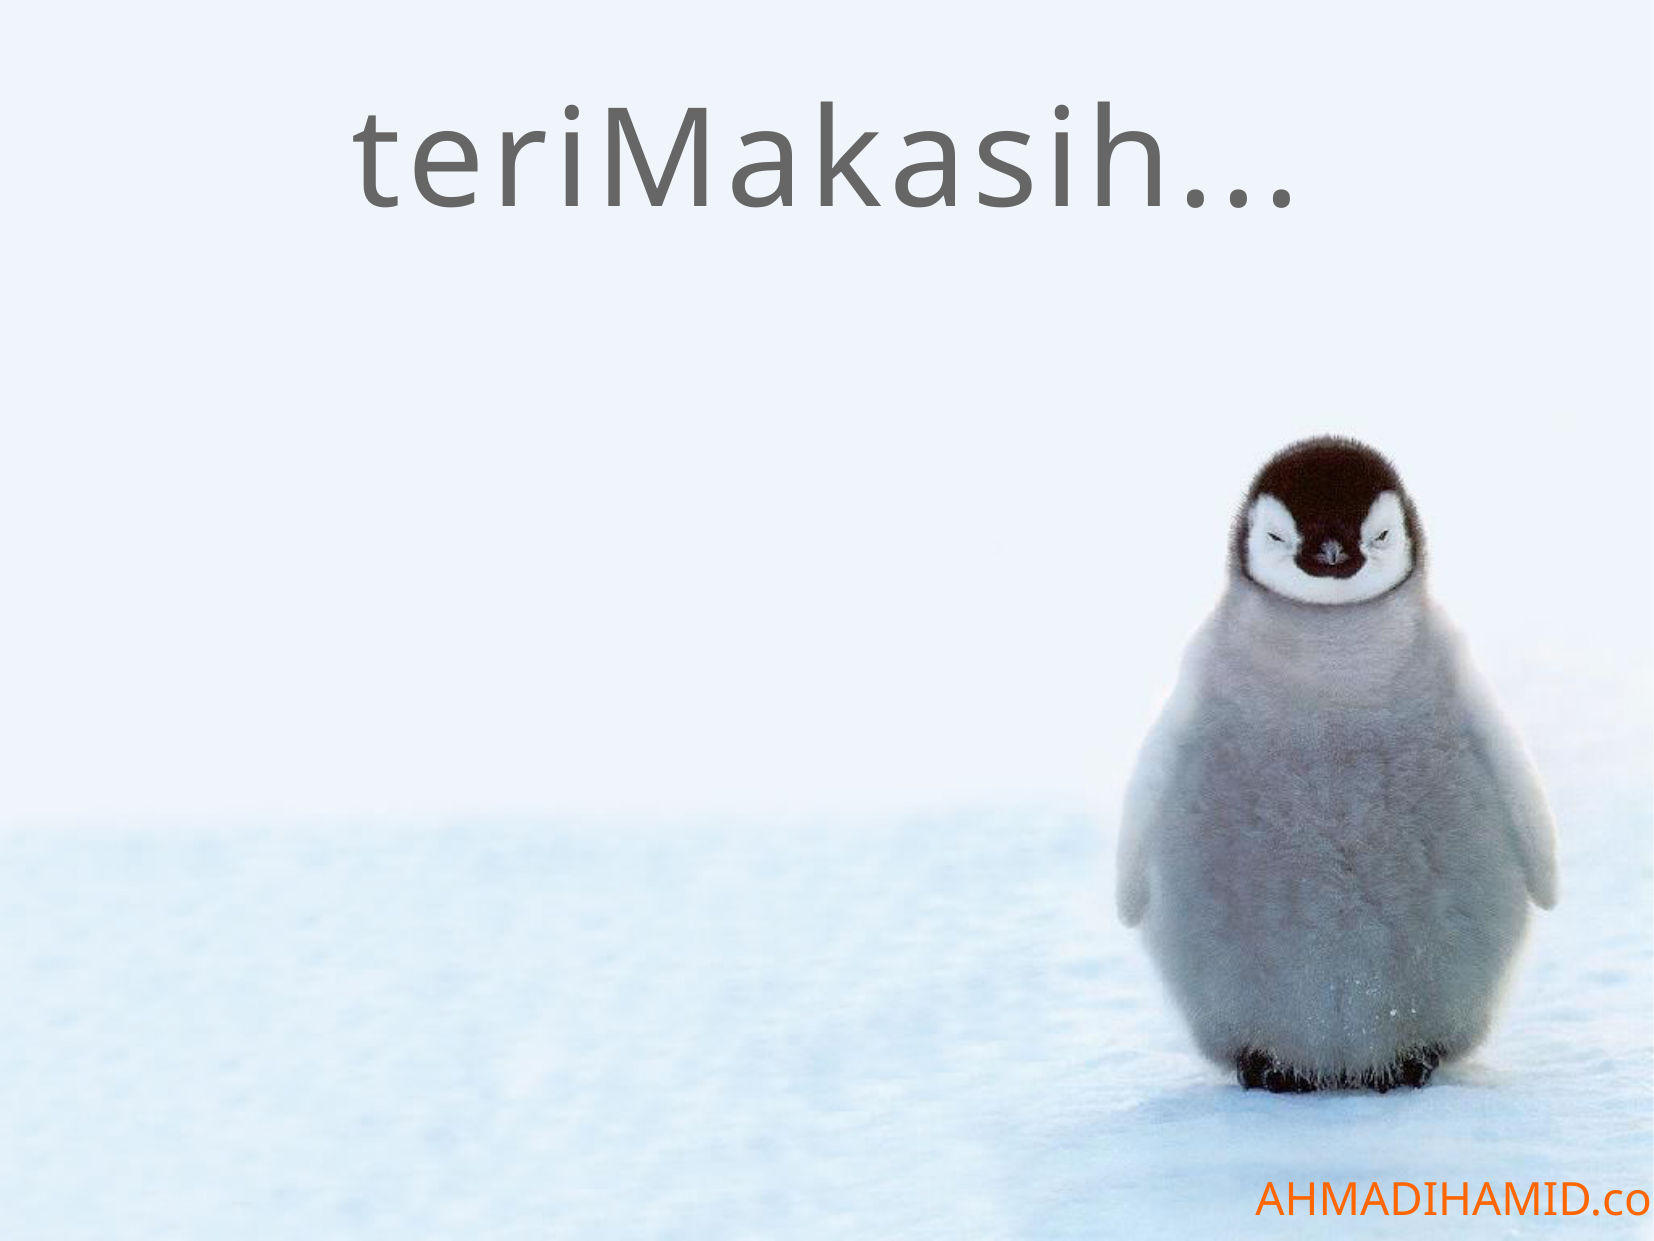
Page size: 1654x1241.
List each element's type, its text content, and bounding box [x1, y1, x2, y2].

picture [0, 0, 1654, 1241]
title teriMakasih... [82, 49, 1571, 257]
text_box AHMADIHAMID.com [1240, 1159, 1643, 1233]
